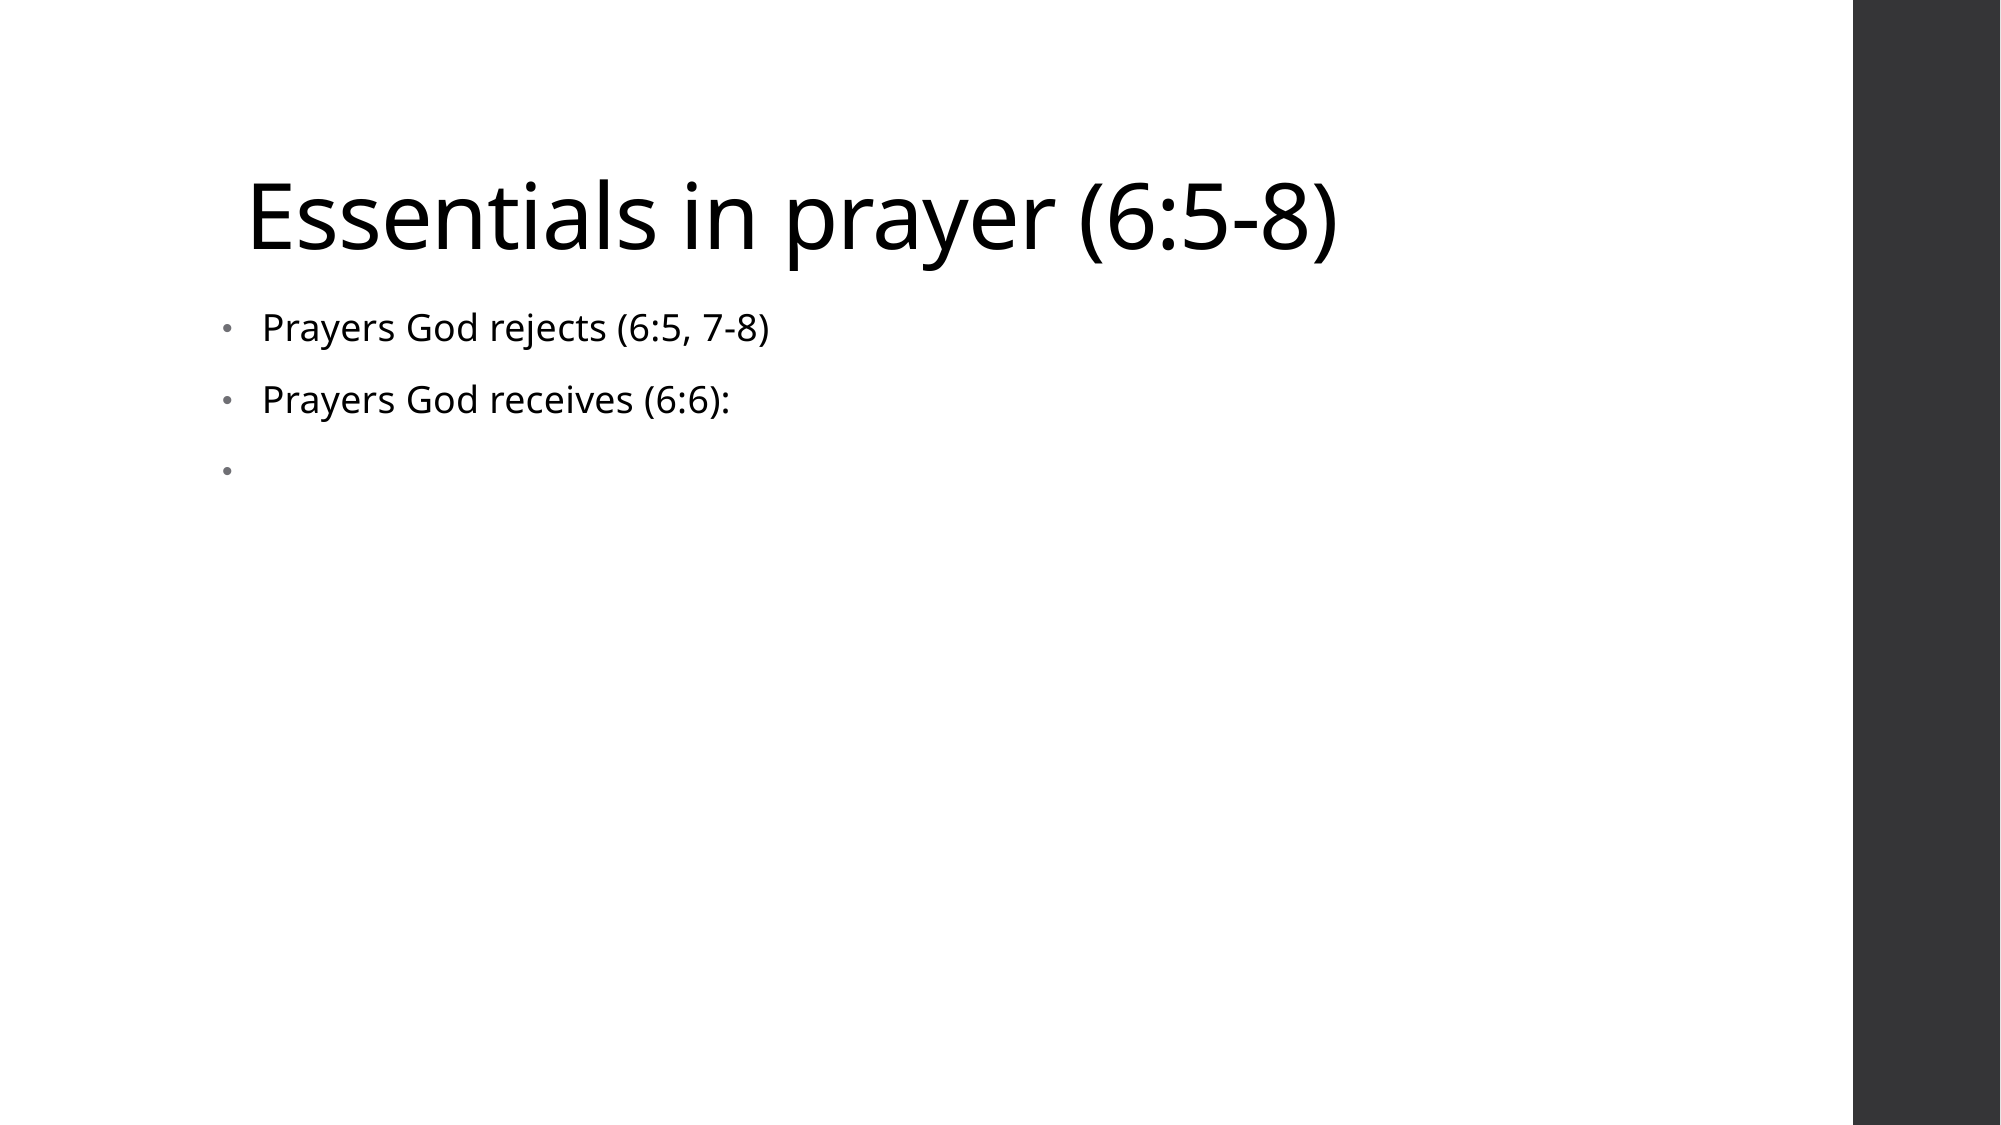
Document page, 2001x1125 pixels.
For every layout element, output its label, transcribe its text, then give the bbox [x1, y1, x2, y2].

title Essentials in prayer (6:5-8) [206, 60, 1797, 278]
list Prayers God rejects (6:5, 7-8) Prayers God receives (6:6): [206, 299, 1617, 1014]
